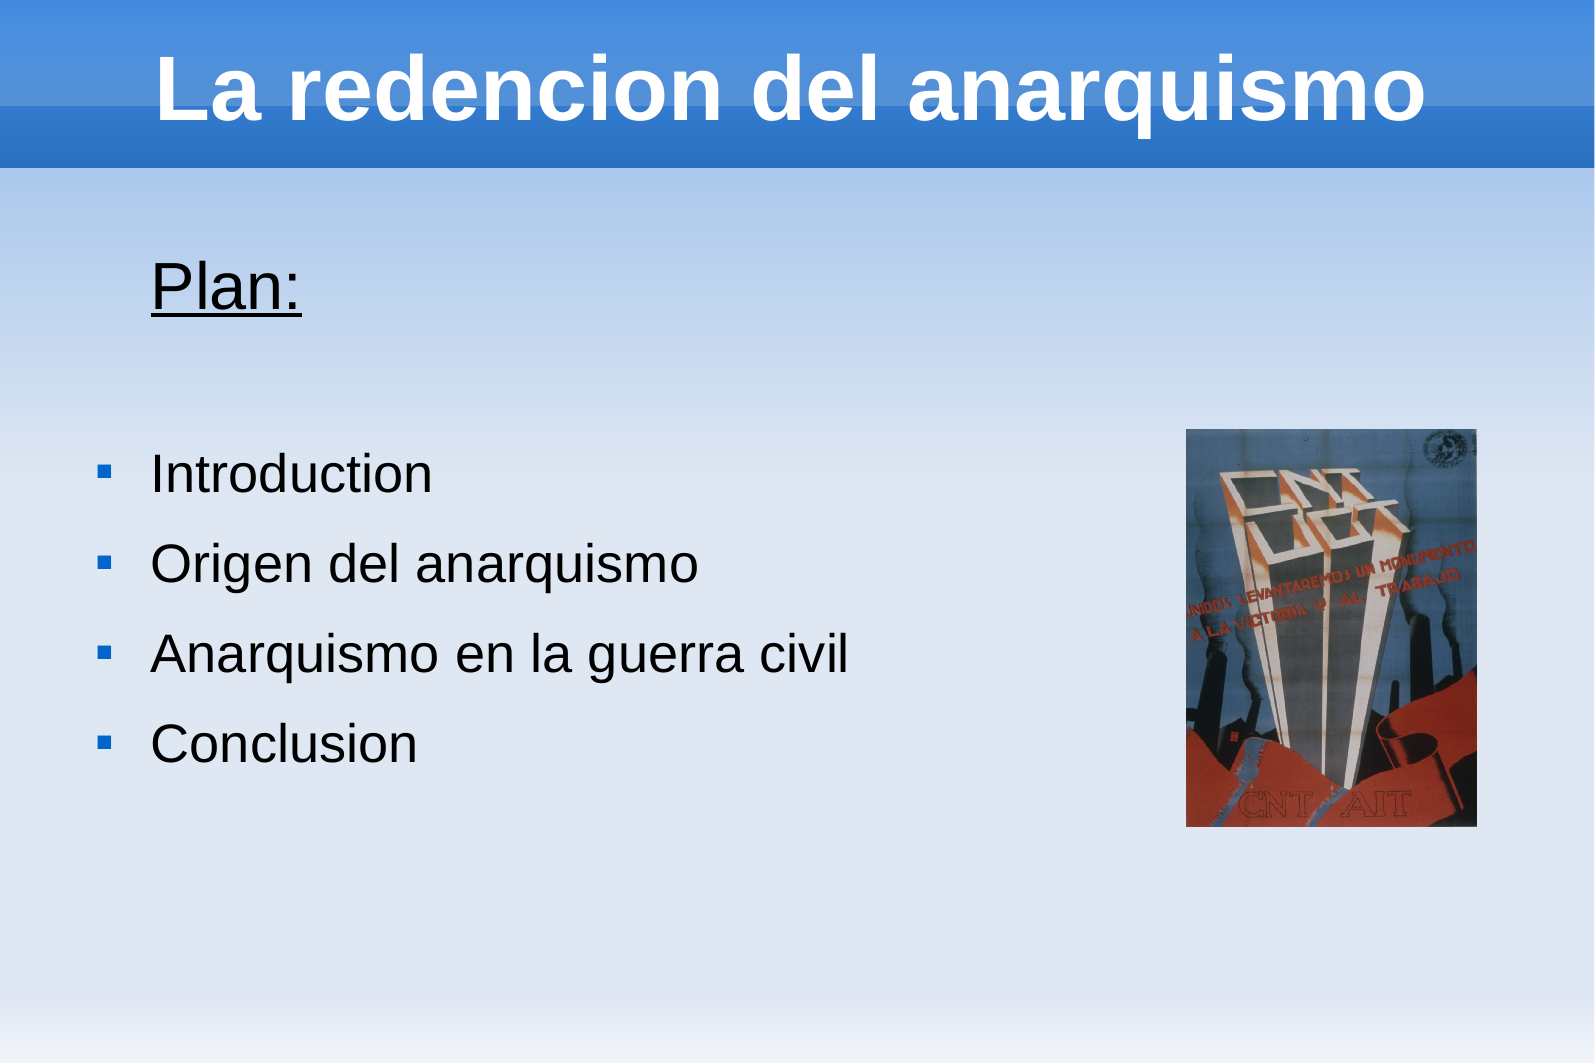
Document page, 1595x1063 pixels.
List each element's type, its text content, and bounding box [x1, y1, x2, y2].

title La redencion del anarquismo [74, 7, 1510, 171]
list Plan: Introduction Origen del anarquismo Anarquismo en la guerra civil Conclusion [79, 248, 1515, 936]
picture [0, 0, 1595, 1063]
